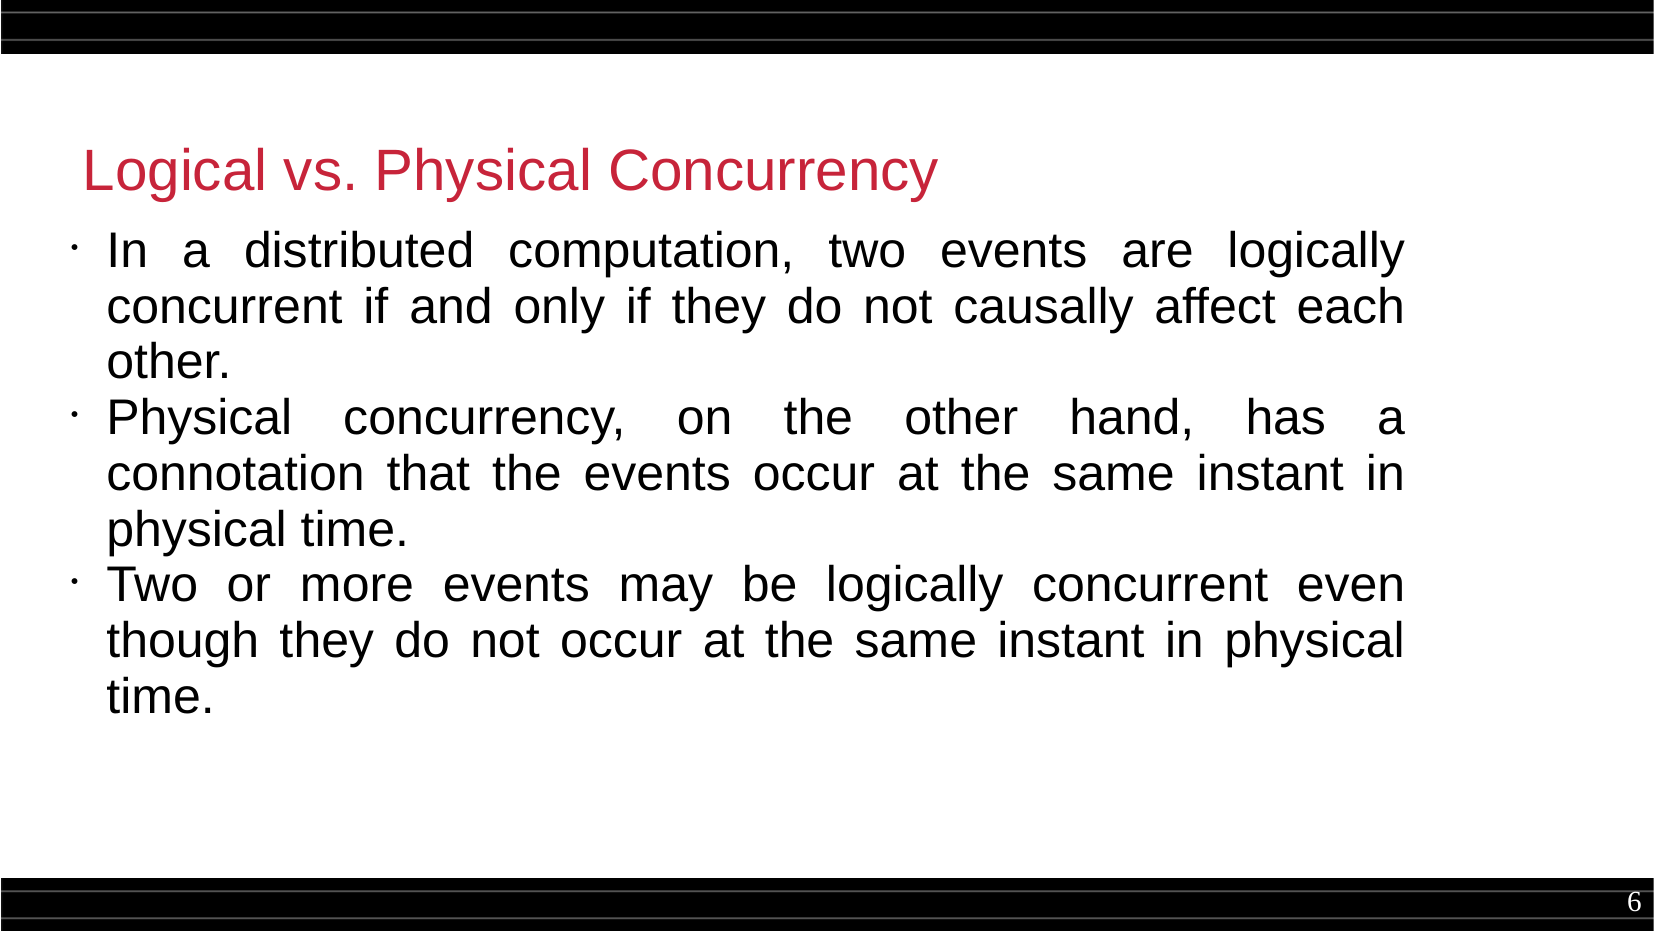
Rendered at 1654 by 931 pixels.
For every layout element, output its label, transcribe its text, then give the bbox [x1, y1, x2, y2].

title Logical vs. Physical Concurrency [82, 92, 1571, 249]
picture [1, 0, 1654, 54]
picture [1, 878, 1654, 931]
subtitle In a distributed computation, two events are logically concurrent if and only if they do not causally affect each other. Physical concurrency, on the other hand, has a connotation that the events occur at the same instant in physical time. Two or more events may be logically concurrent even though they do not occur at the same instant in physical time. [70, 221, 1406, 780]
